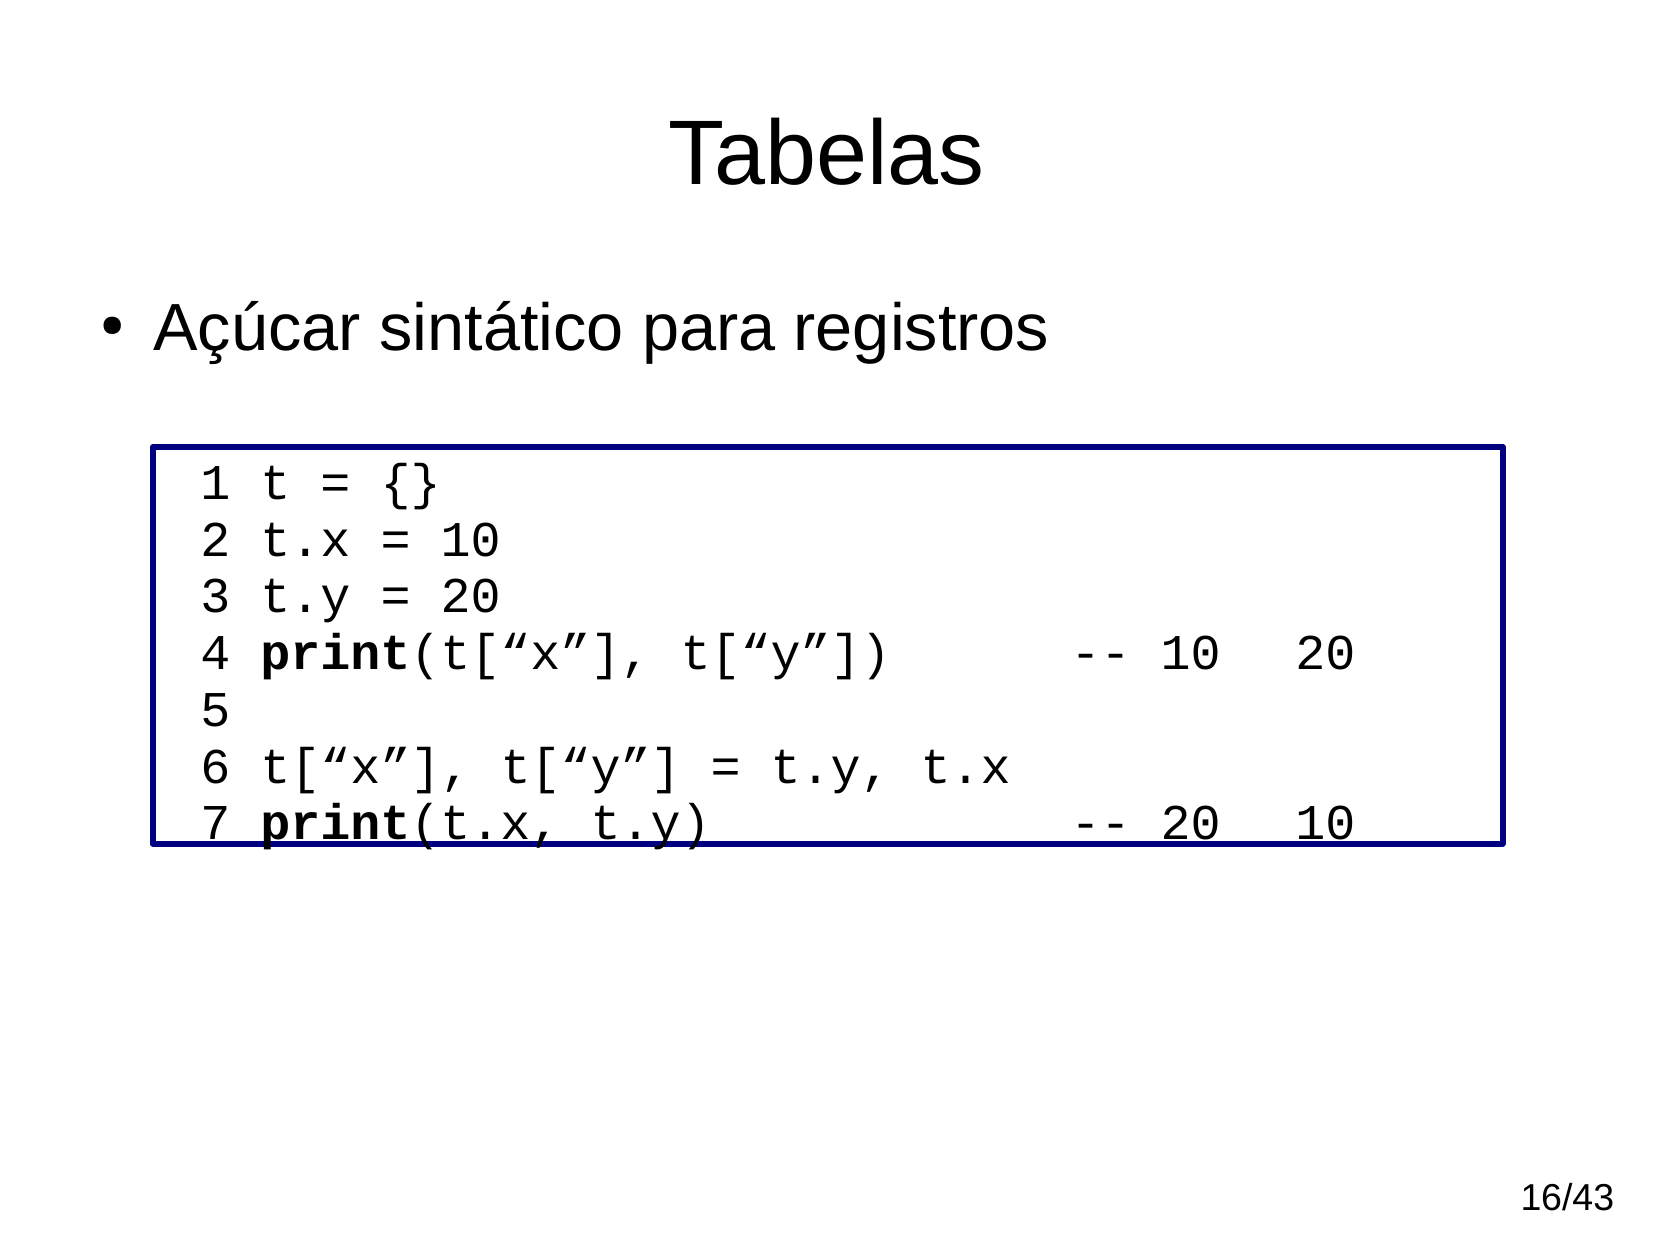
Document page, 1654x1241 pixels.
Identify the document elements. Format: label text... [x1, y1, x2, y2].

text_box 16/43 [1495, 1168, 1630, 1239]
title Tabelas [82, 49, 1571, 257]
list Açúcar sintático para registros [82, 290, 1571, 1109]
